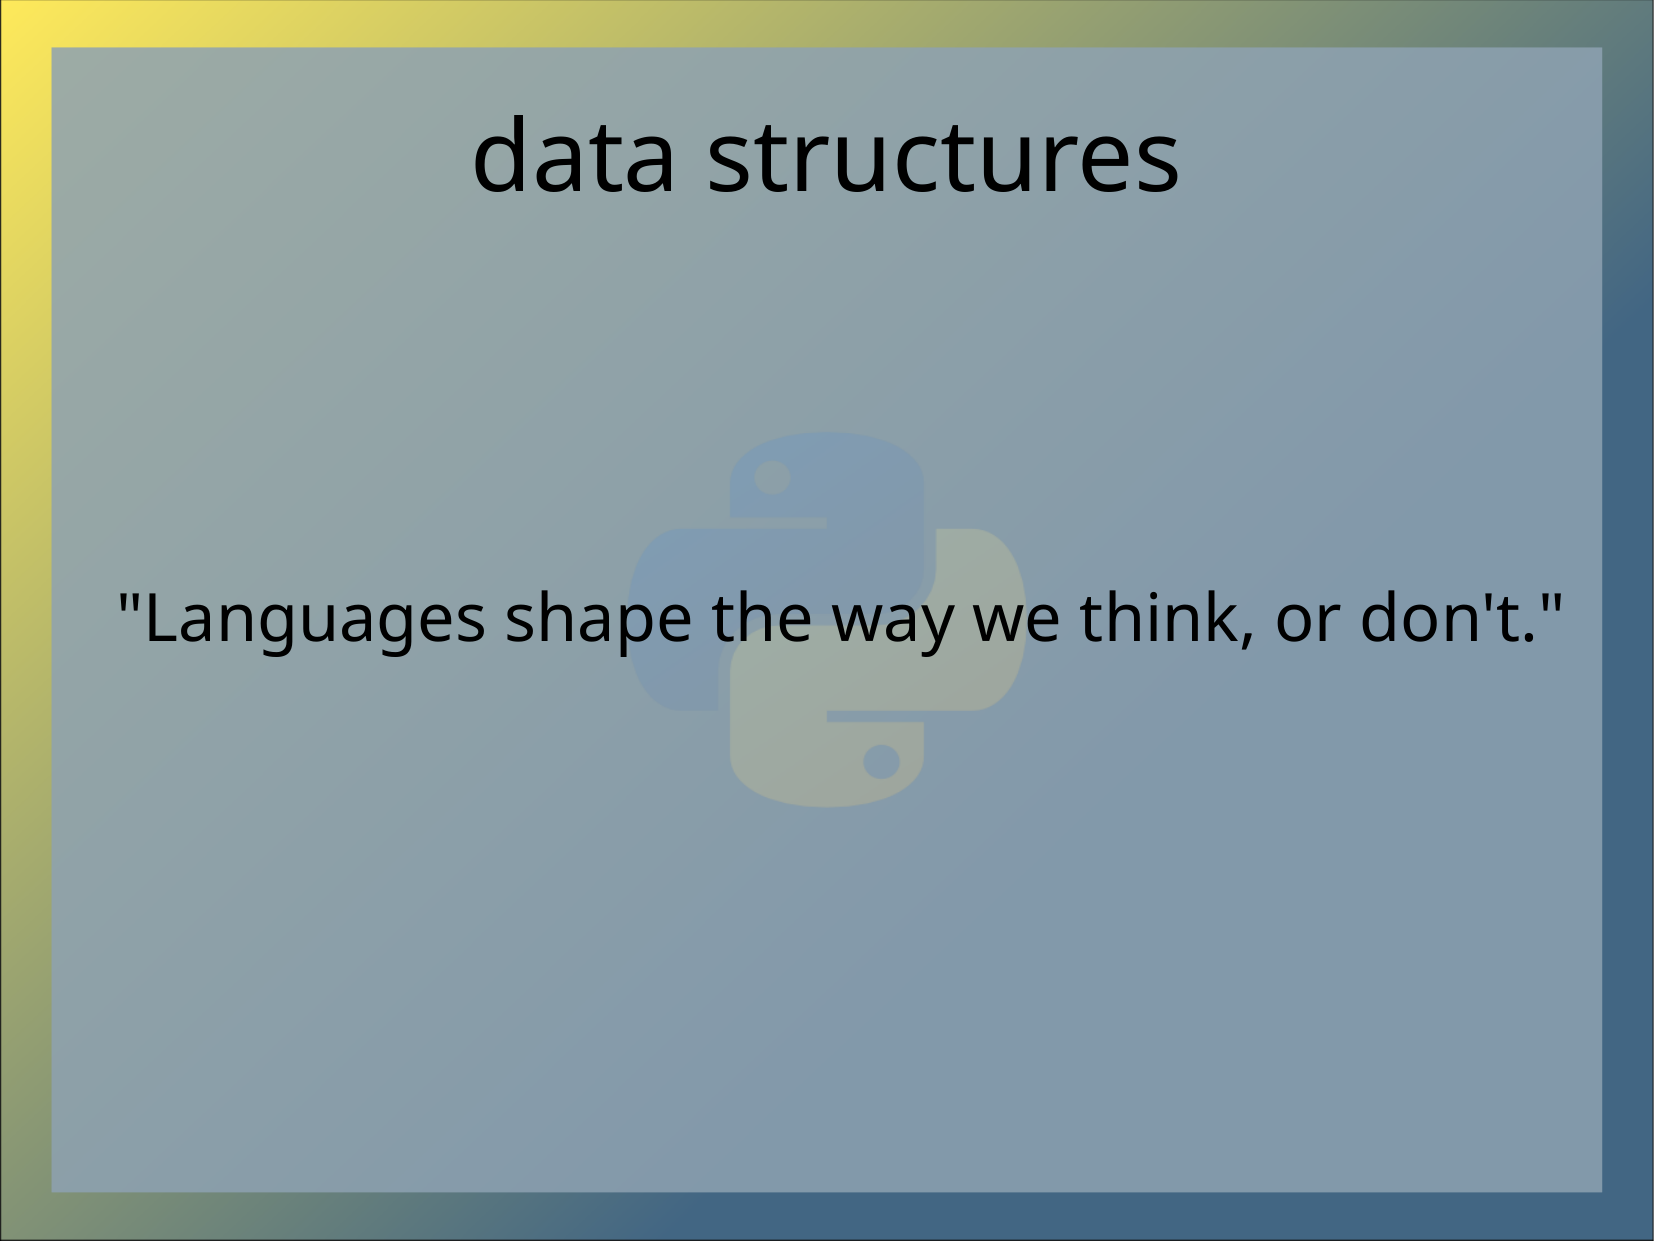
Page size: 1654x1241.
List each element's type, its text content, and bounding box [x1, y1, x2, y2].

list "Languages shape the way we think, or don't." [82, 570, 1571, 670]
picture [0, 0, 1654, 1241]
title data structures [82, 49, 1571, 257]
